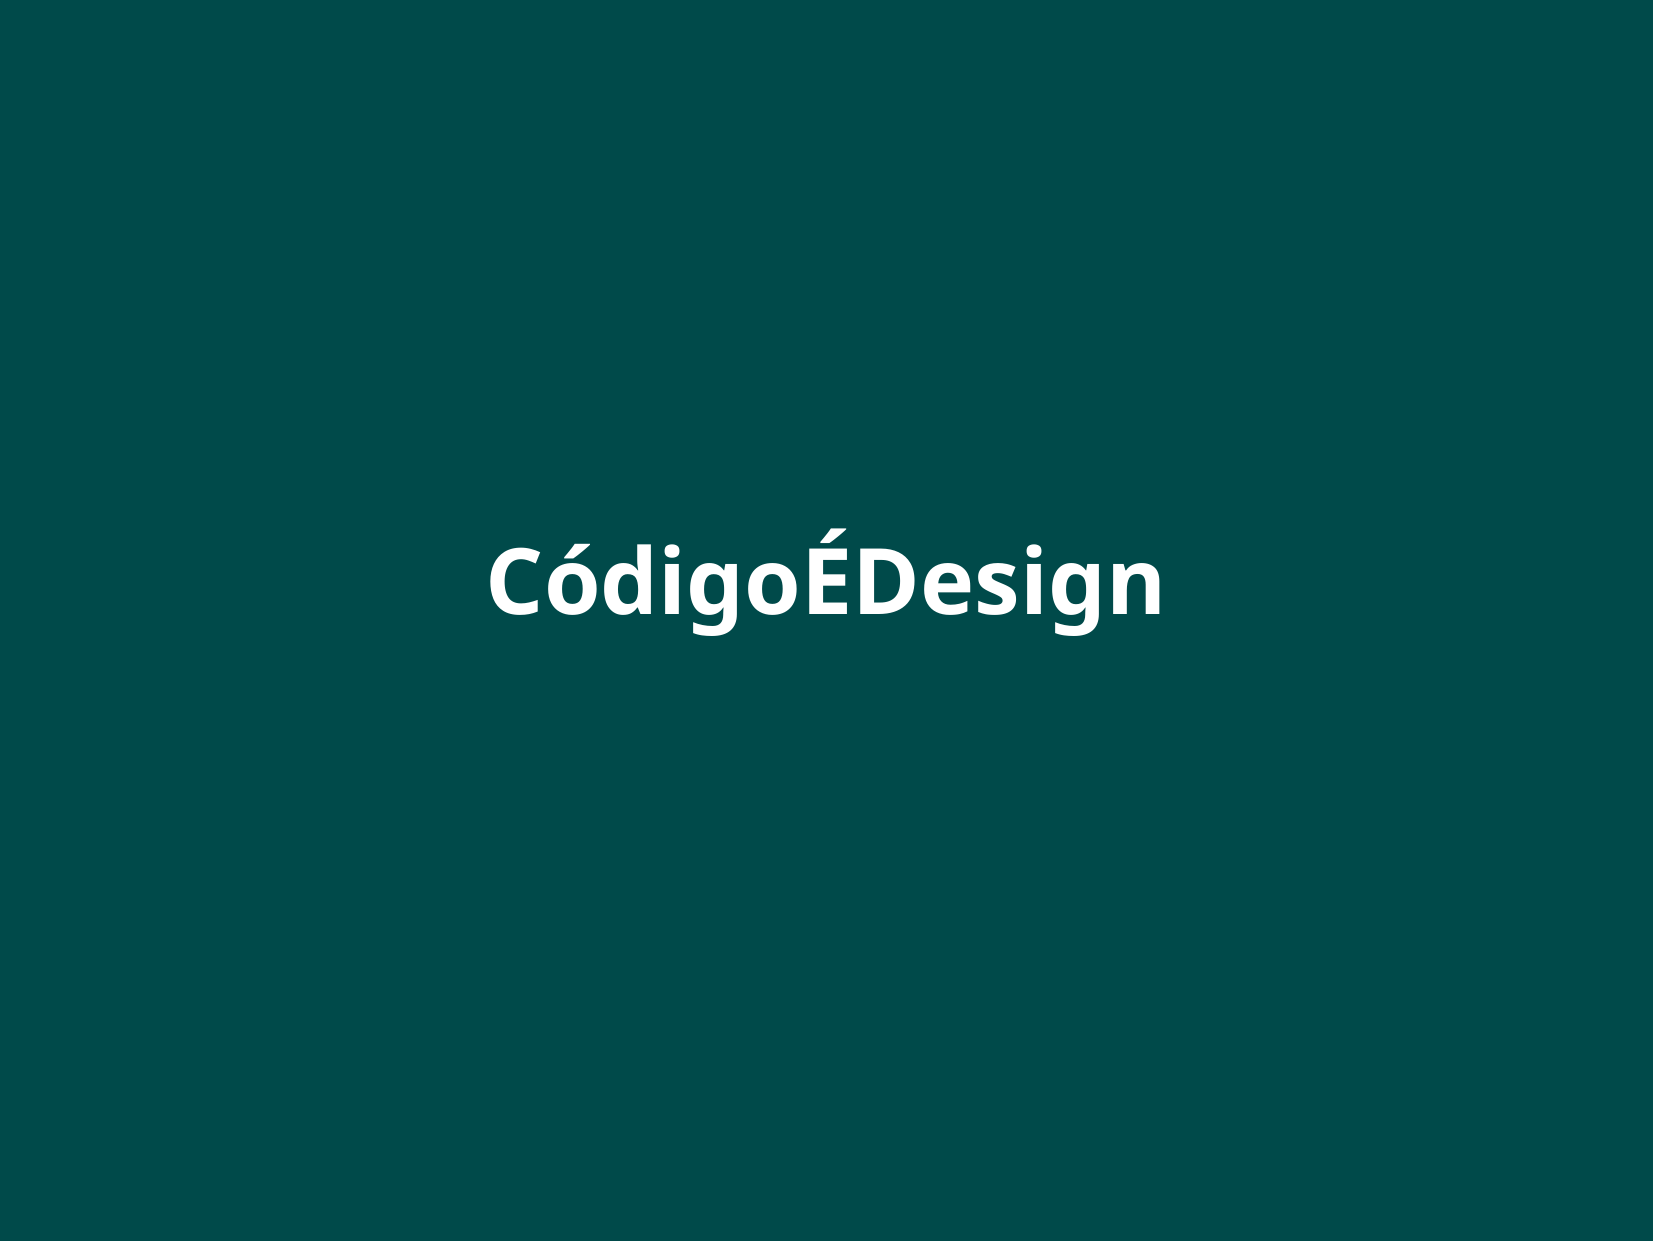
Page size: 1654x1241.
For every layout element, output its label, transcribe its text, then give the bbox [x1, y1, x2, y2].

subtitle CódigoÉDesign [82, 56, 1571, 1102]
